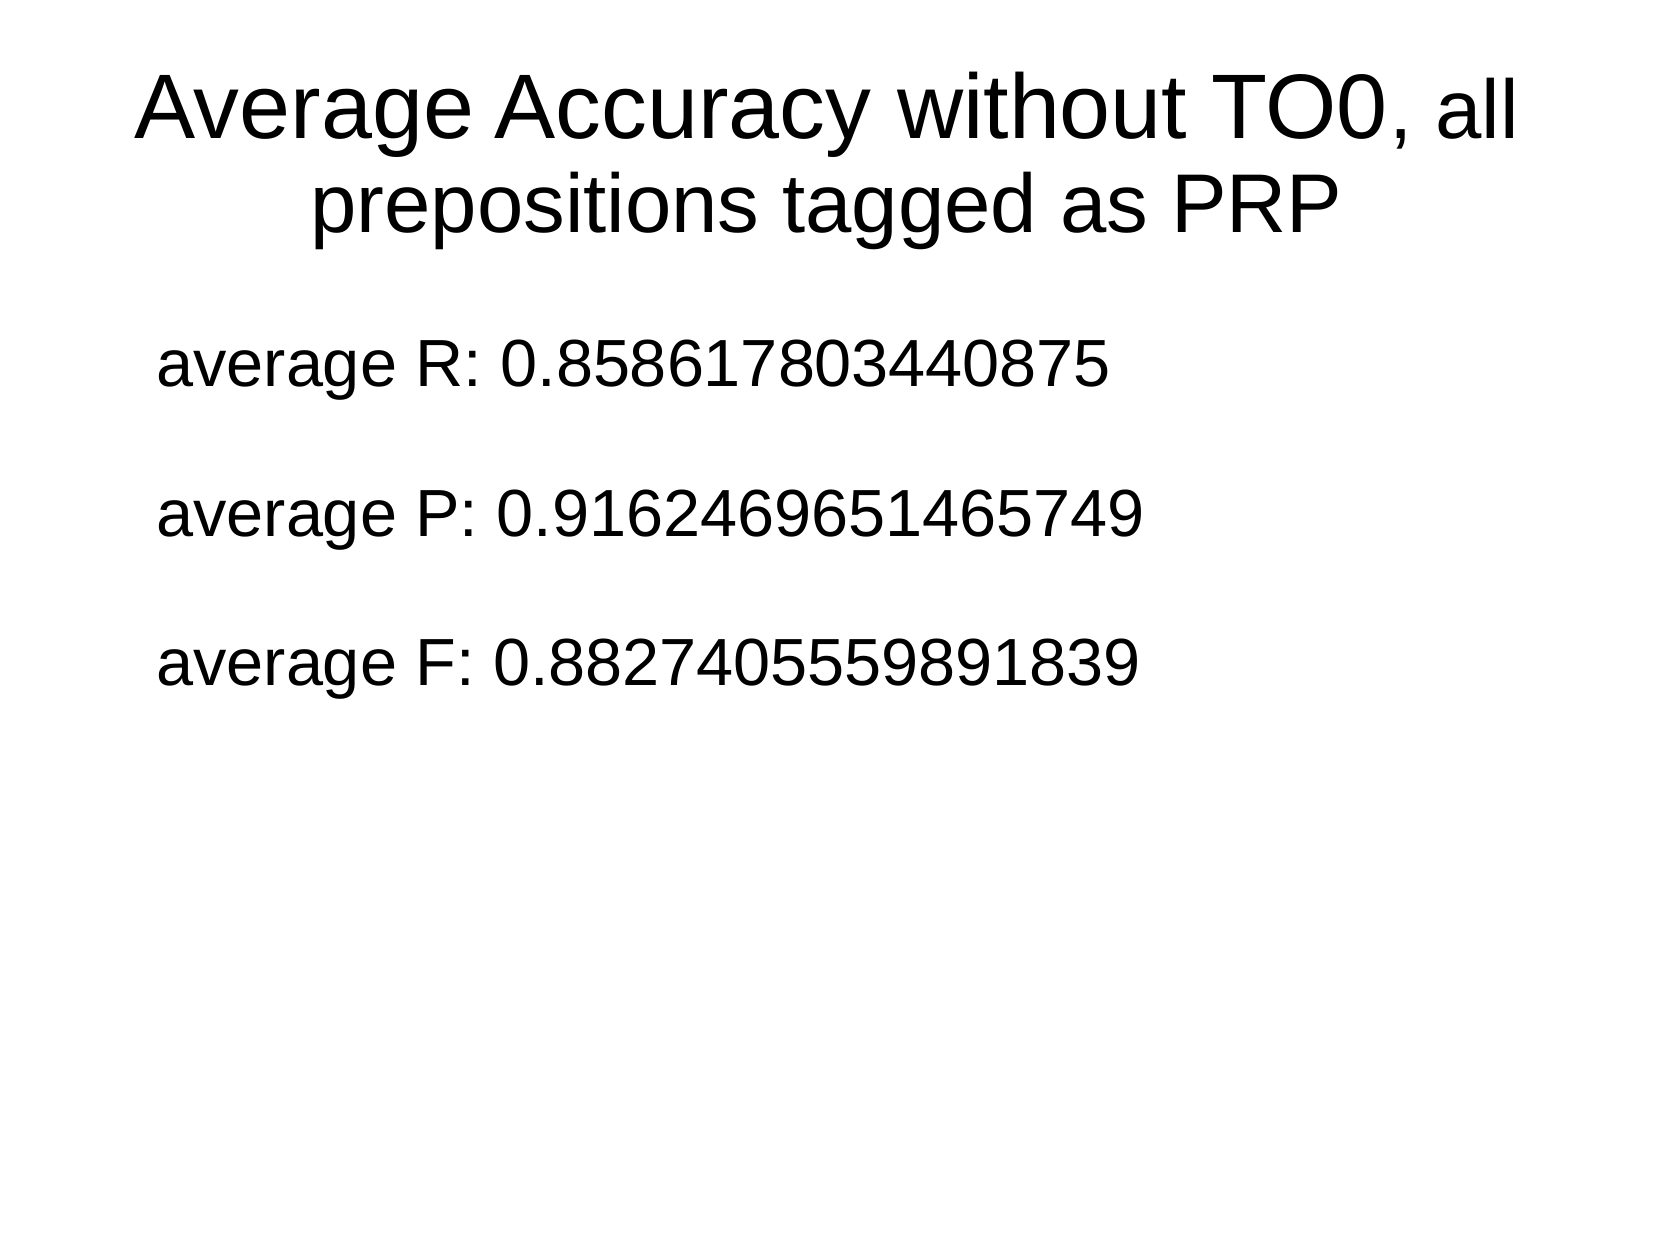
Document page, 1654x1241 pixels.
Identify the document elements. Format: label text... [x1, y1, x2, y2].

title Average Accuracy without TO0, all prepositions tagged as PRP [82, 49, 1571, 257]
text_box average R: 0.858617803440875 average P: 0.9162469651465749 average F: 0.8827405559891839 [141, 318, 1501, 708]
